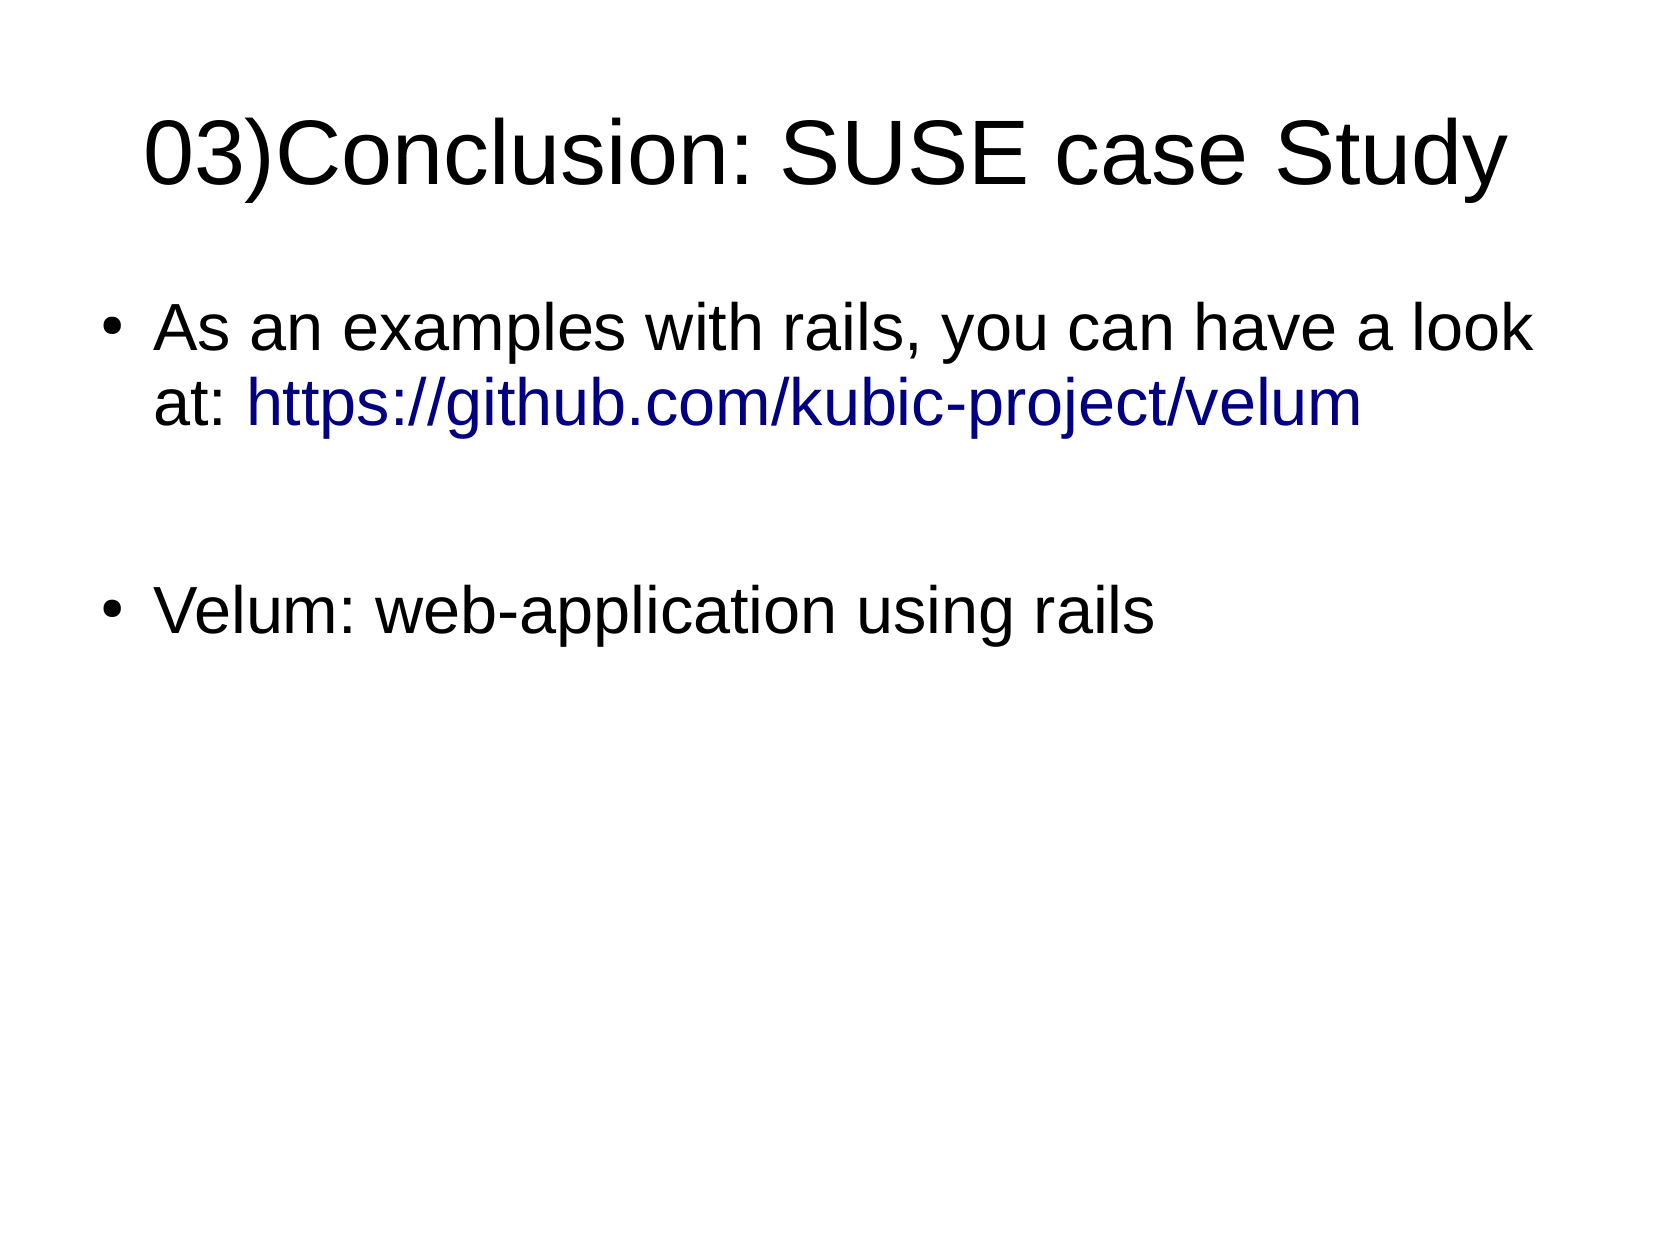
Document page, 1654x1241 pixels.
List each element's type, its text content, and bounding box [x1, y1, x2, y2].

list As an examples with rails, you can have a look at: https://github.com/kubic-project/velum Velum: web-application using rails [82, 290, 1571, 1010]
title 03)Conclusion: SUSE case Study [82, 49, 1571, 257]
